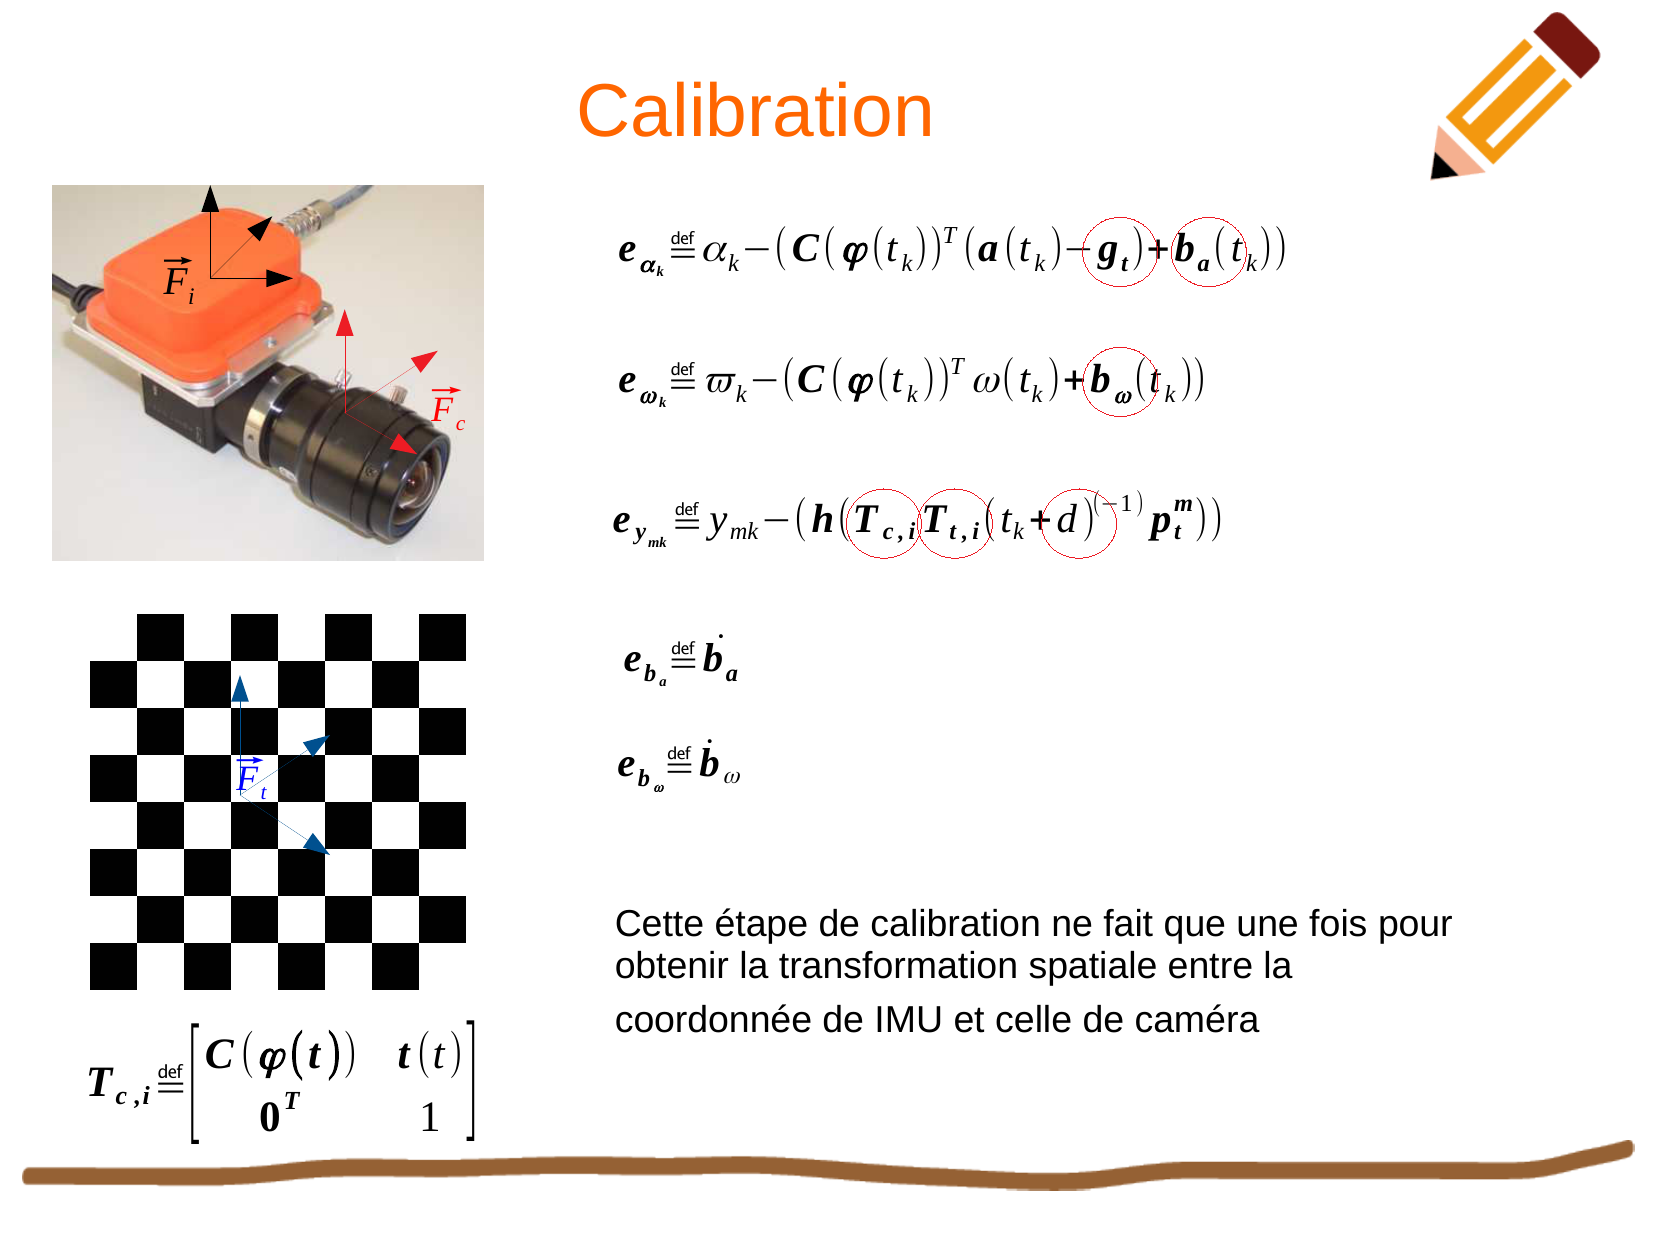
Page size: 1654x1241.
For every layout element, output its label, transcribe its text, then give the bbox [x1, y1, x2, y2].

text_box Cette étape de calibration ne fait que une fois pour obtenir la transformation spatiale entre la coordonnée de IMU et celle de caméra [600, 895, 1516, 1051]
chart [608, 351, 1217, 412]
picture [52, 185, 484, 561]
chart [608, 220, 1298, 280]
chart [75, 1020, 489, 1146]
picture [22, 1140, 1635, 1191]
title Calibration [82, 49, 1430, 172]
chart [151, 255, 206, 310]
picture [90, 614, 466, 991]
chart [225, 755, 276, 805]
chart [602, 489, 1233, 551]
chart [420, 385, 475, 436]
chart [607, 738, 749, 792]
chart [613, 633, 749, 691]
picture [1430, 12, 1601, 181]
